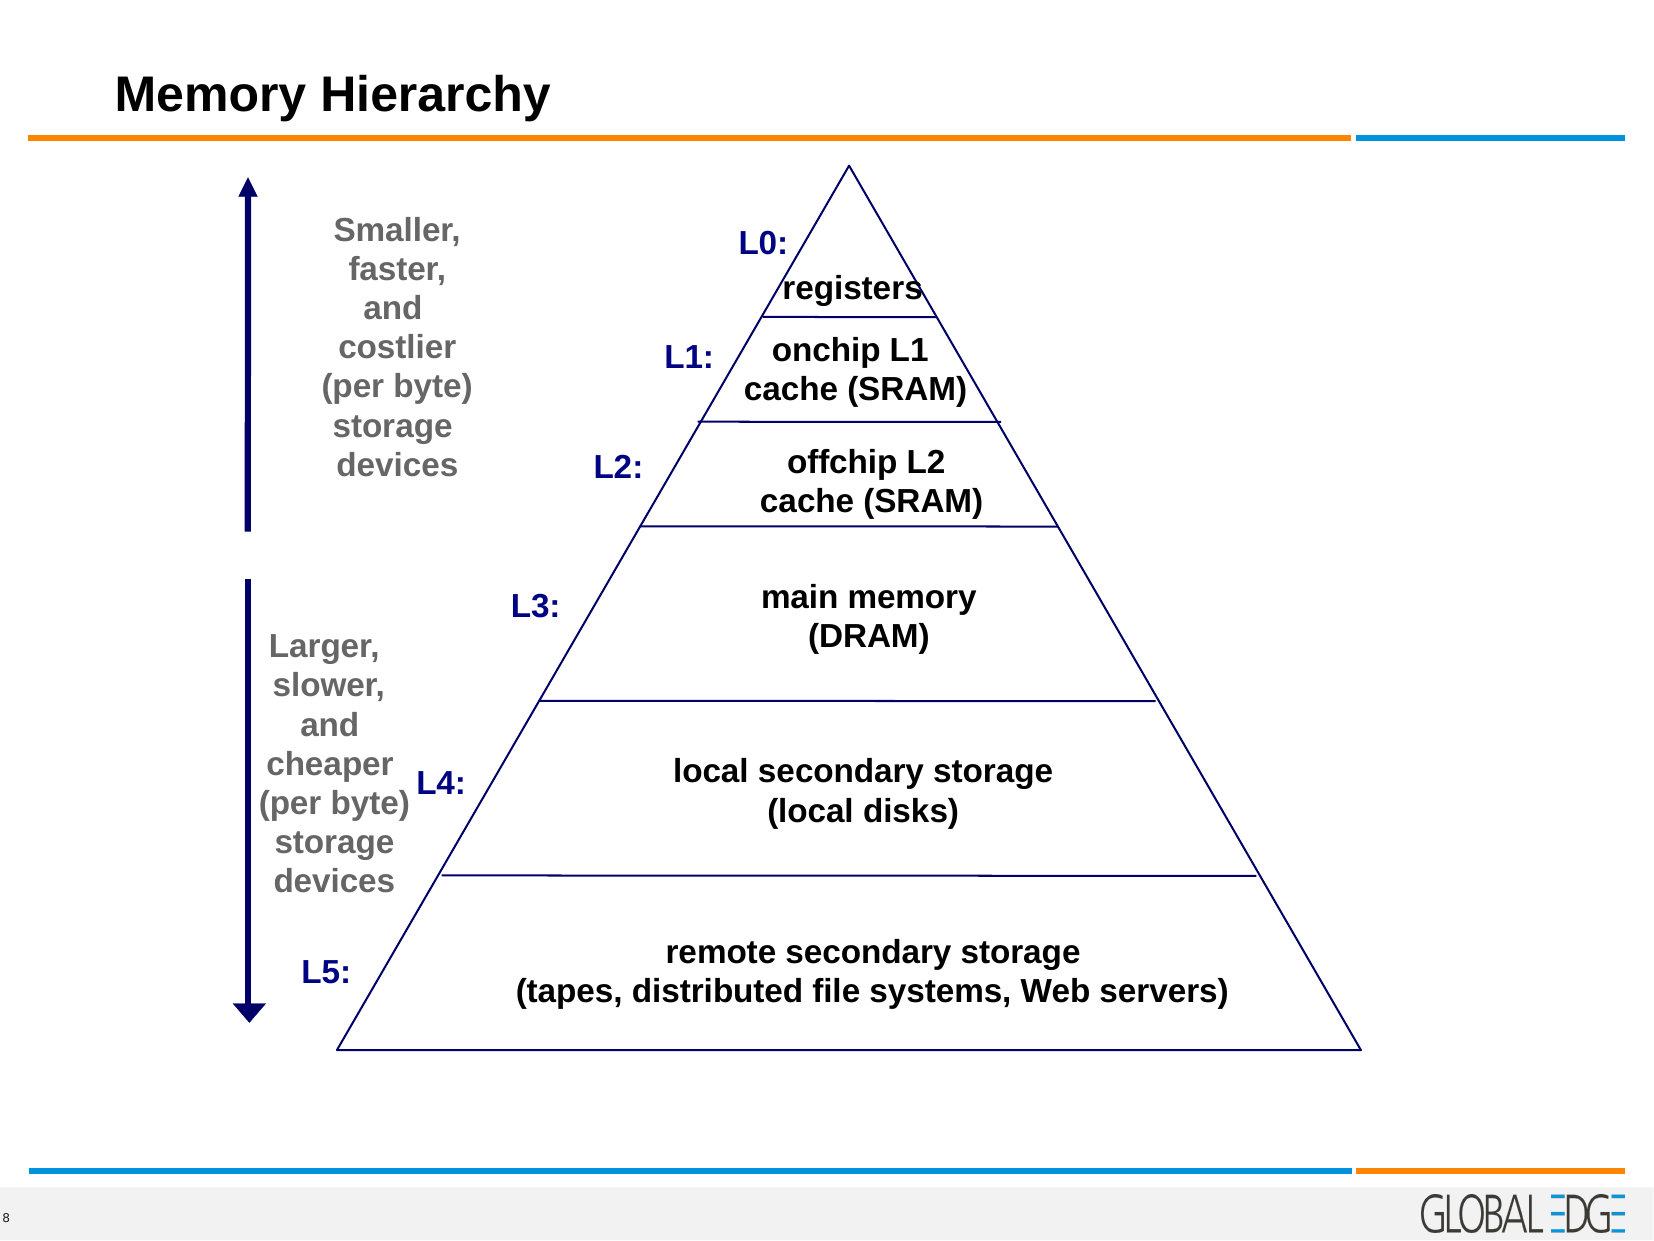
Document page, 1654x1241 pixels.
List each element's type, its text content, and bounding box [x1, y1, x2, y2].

text_box slower, [272, 666, 397, 711]
text_box local secondary storage [673, 753, 1054, 797]
text_box cache (SRAM) [760, 482, 984, 526]
text_box (per byte) [259, 784, 411, 828]
text_box and [300, 706, 369, 745]
picture [1421, 1194, 1625, 1233]
text_box 8 [2, 1210, 11, 1226]
text_box [0, 1187, 1654, 1241]
text_box faster, [348, 250, 447, 289]
text_box (tapes, distributed file systems, Web servers) [515, 972, 1231, 1016]
text_box L3: [510, 587, 561, 631]
text_box L5: [301, 953, 352, 997]
text_box cheaper [266, 745, 404, 784]
text_box L4: [416, 764, 467, 808]
text_box and [363, 289, 432, 328]
text_box storage [332, 407, 463, 445]
text_box Memory Hierarchy [114, 66, 551, 123]
text_box [238, 177, 258, 197]
text_box (local disks) [767, 791, 960, 836]
text_box Smaller, [333, 211, 462, 250]
text_box L1: [664, 339, 715, 383]
text_box storage [274, 823, 395, 862]
text_box on­chip L1 [771, 331, 929, 370]
text_box costlier [338, 328, 457, 367]
text_box devices [336, 446, 459, 484]
text_box off­chip L2 [787, 443, 946, 482]
text_box Larger, [268, 627, 401, 672]
text_box (DRAM) [808, 617, 931, 661]
text_box [232, 1003, 266, 1023]
text_box cache (SRAM) [744, 370, 968, 415]
text_box main memory [761, 578, 978, 622]
text_box L2: [593, 449, 644, 493]
text_box remote secondary storage [665, 933, 1082, 972]
text_box L0: [738, 224, 789, 268]
text_box registers [782, 269, 924, 313]
text_box (per byte) [321, 367, 474, 406]
text_box devices [273, 862, 396, 906]
